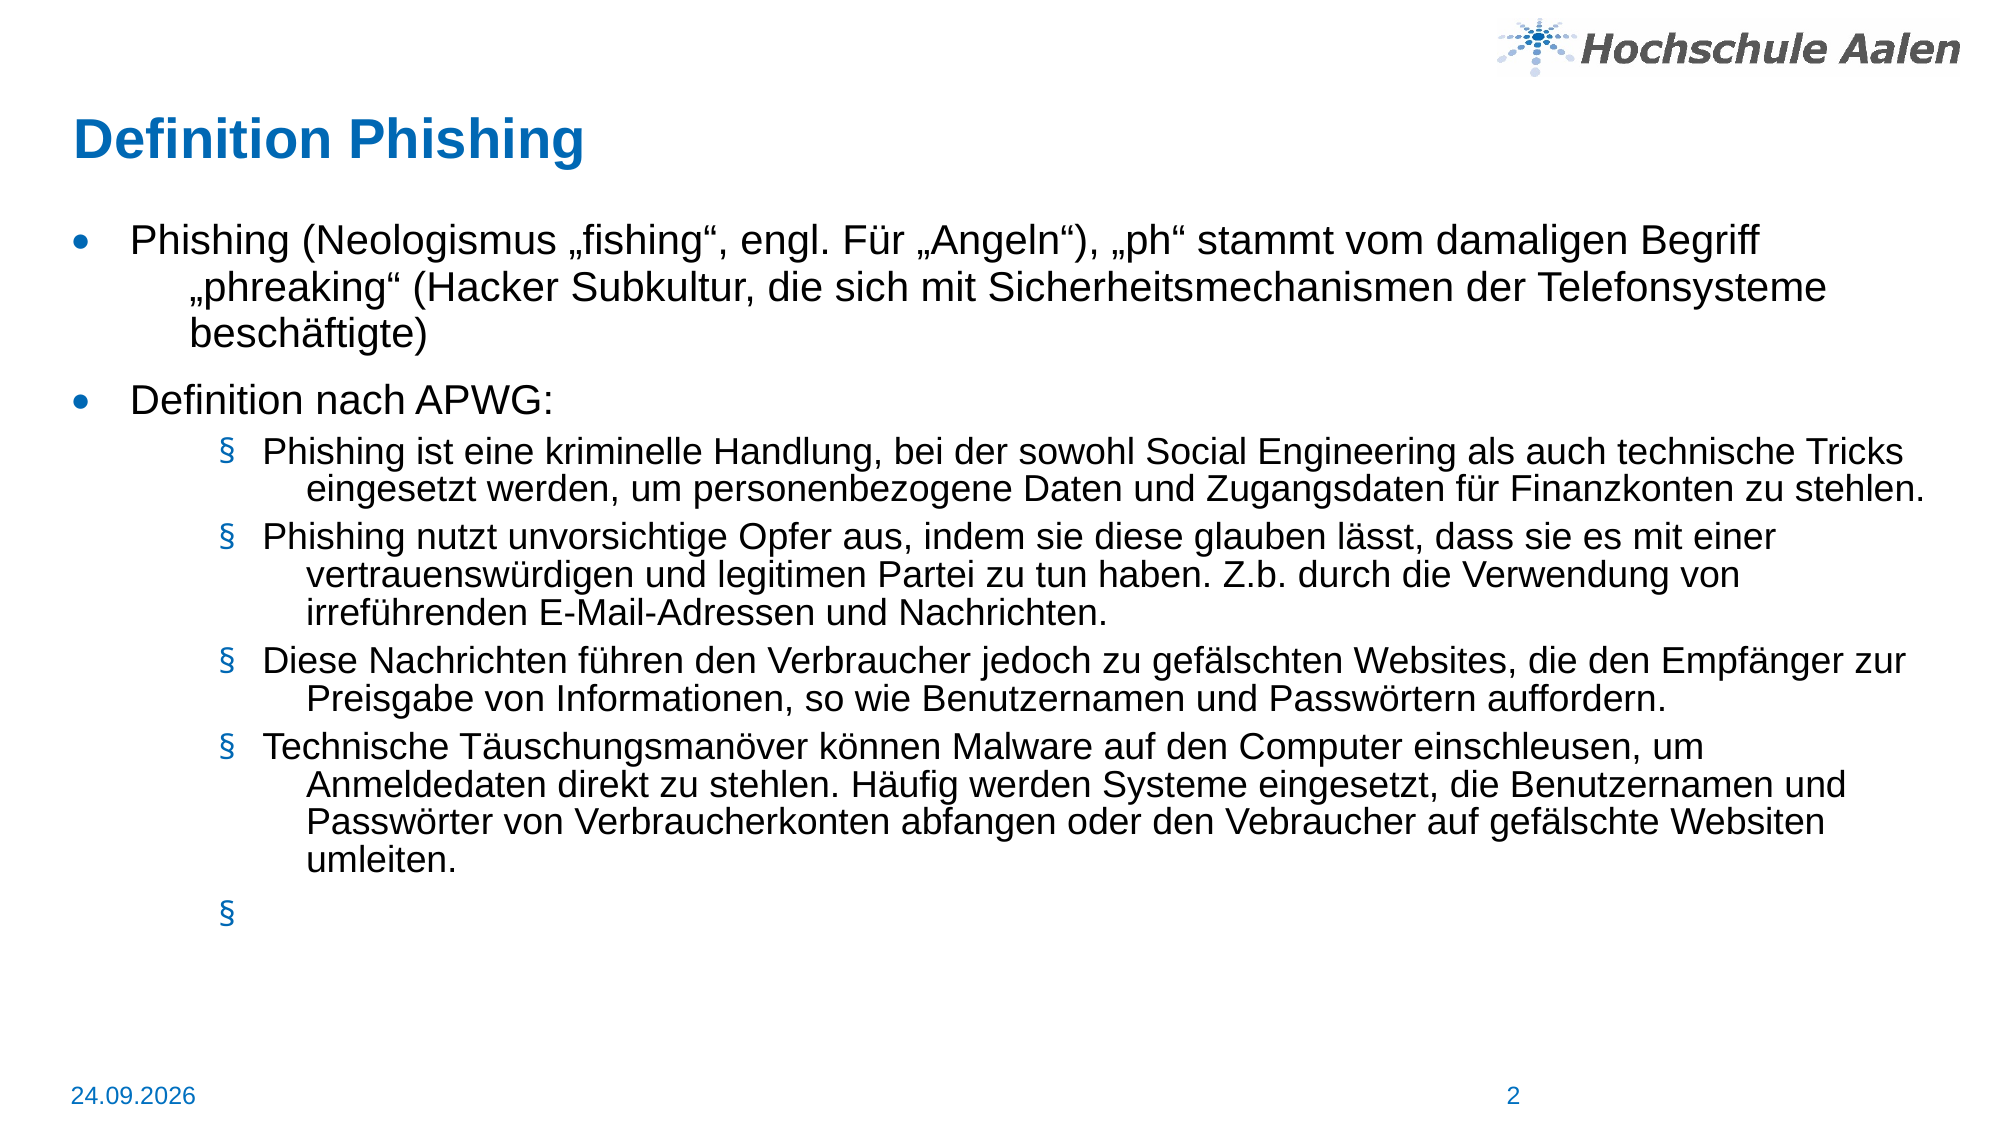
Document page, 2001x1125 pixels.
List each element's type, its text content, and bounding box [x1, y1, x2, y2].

text_box [55, 1065, 506, 1125]
list Phishing (Neologismus „fishing“, engl. Für „Angeln“), „ph“ stammt vom damaligen Begriff „phreaking“ (Hacker Subkultur, die sich mit Sicherheitsmechanismen der Telefonsysteme beschäftigte) Definition nach APWG: Phishing ist eine kriminelle Handlung, bei der sowohl Social Engineering als auch technische Tricks eingesetzt werden, um personenbezogene Daten und Zugangsdaten für Finanzkonten zu stehlen. Phishing nutzt unvorsichtige Opfer aus, indem sie diese glauben lässt, dass sie es mit einer vertrauenswürdigen und legitimen Partei zu tun haben. Z.b. durch die Verwendung von irreführenden E-Mail-Adressen und Nachrichten. Diese Nachrichten führen den Verbraucher jedoch zu gefälschten Websites, die den Empfänger zur Preisgabe von Informationen, so wie Benutzernamen und Passwörtern auffordern. Technische Täuschungsmanöver können Malware auf den Computer einschleusen, um Anmeldedaten direkt zu stehlen. Häufig werden Systeme eingesetzt, die Benutzernamen und Passwörter von Verbraucherkonten abfangen oder den Vebraucher auf gefälschte Websiten umleiten. [55, 209, 1944, 1038]
title Definition Phishing [58, 91, 1944, 187]
text_box 2 [1491, 1064, 1942, 1125]
